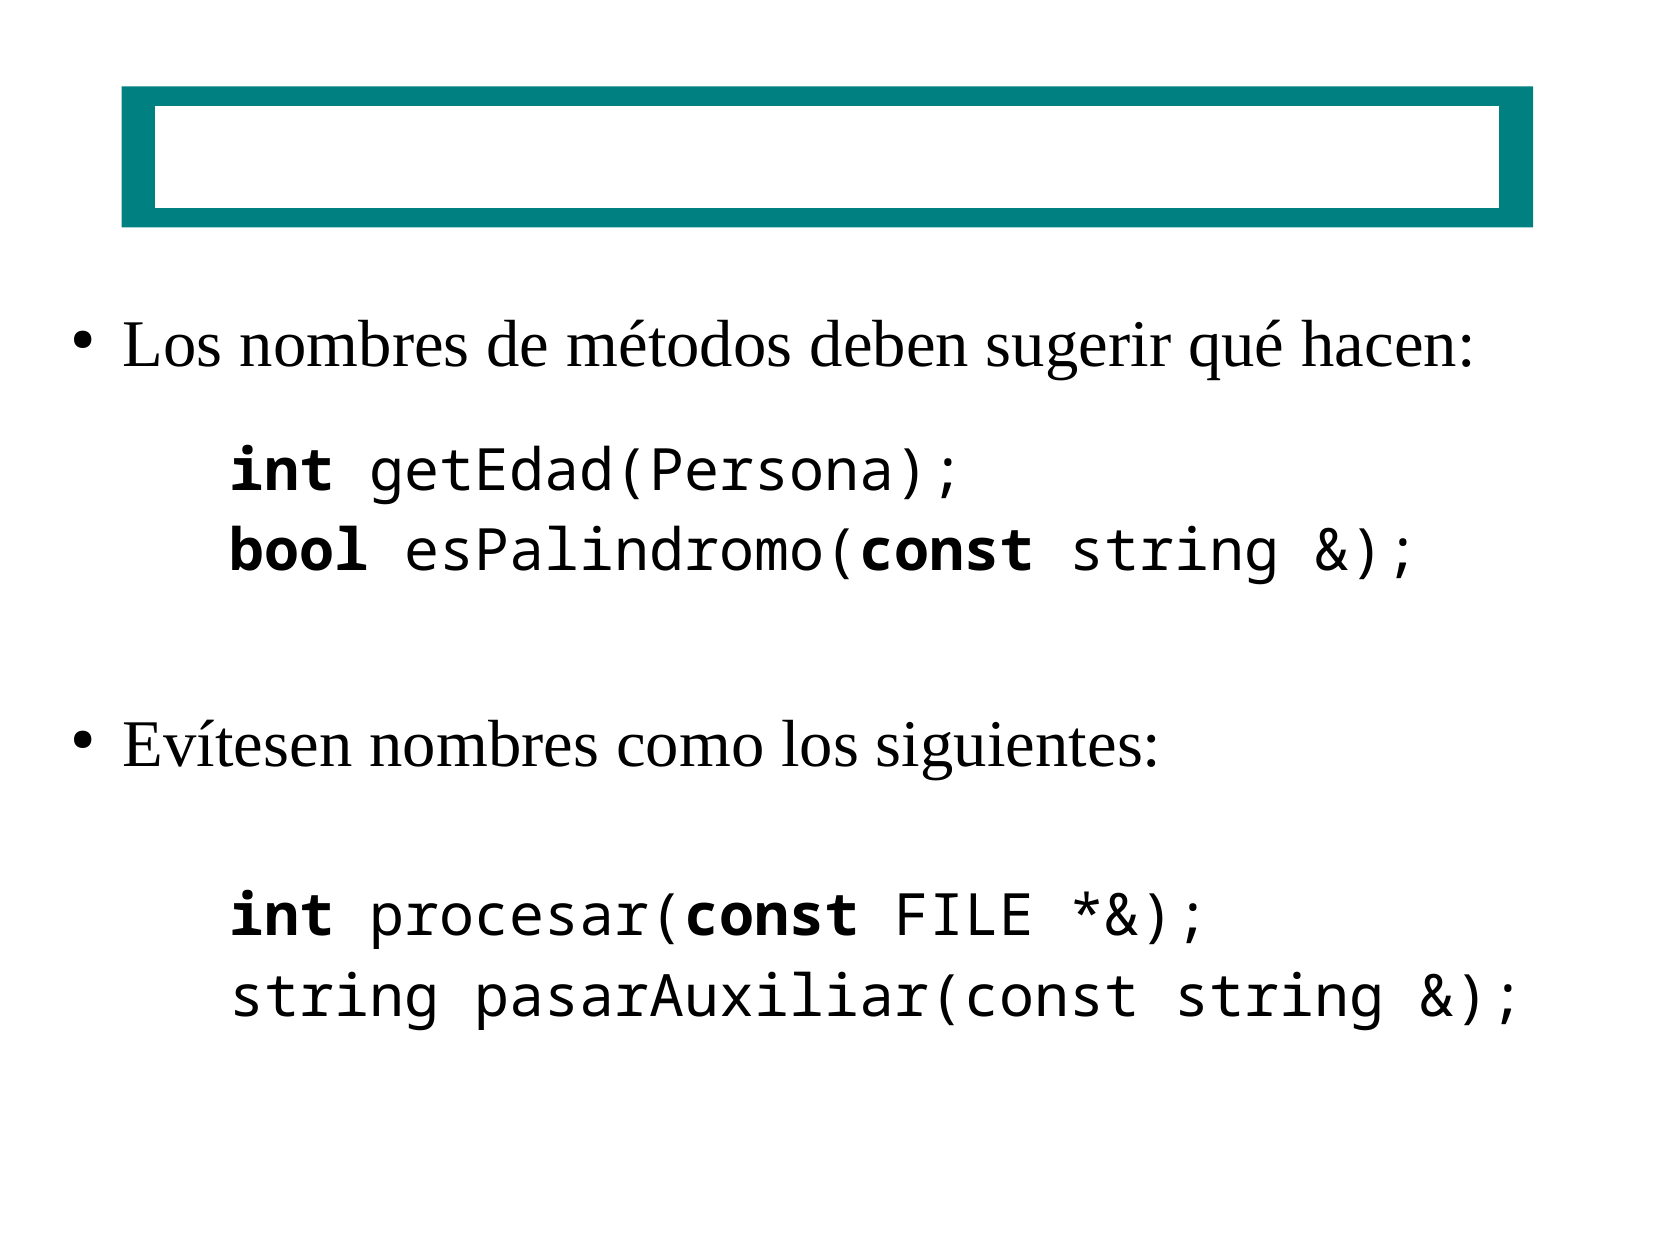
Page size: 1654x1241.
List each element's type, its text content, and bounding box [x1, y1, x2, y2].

list Los nombres de métodos deben sugerir qué hacen: int getEdad(Persona); bool esPalindromo(const string &); Evítesen nombres como los siguientes: int procesar(const FILE *&); string pasarAuxiliar(const string &); [53, 305, 1596, 1086]
title Nombres de funciones significativos [121, 86, 1534, 228]
